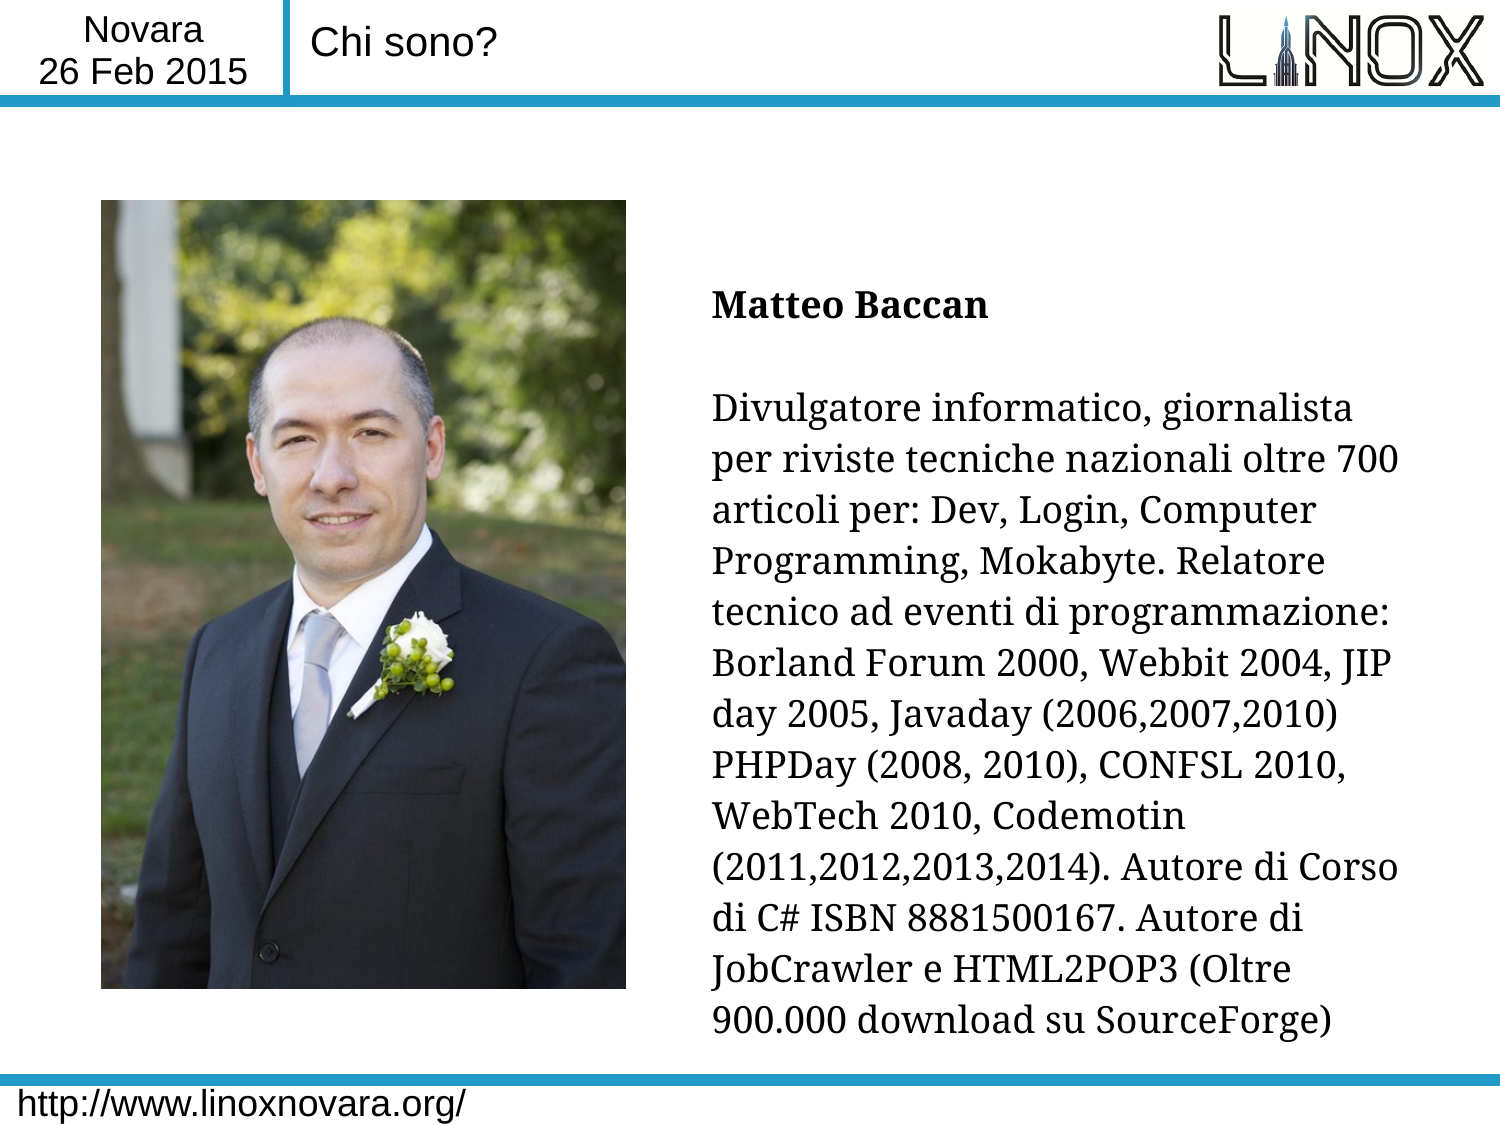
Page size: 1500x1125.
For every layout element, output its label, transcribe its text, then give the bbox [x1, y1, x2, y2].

picture [101, 200, 626, 989]
picture [0, 1074, 1500, 1086]
list Chi sono? [295, 11, 907, 87]
picture [0, 0, 1500, 107]
text_box Matteo Baccan Divulgatore informatico, giornalista per riviste tecniche nazionali oltre 700 articoli per: Dev, Login, Computer Programming, Mokabyte. Relatore tecnico ad eventi di programmazione: Borland Forum 2000, Webbit 2004, JIP day 2005, Javaday (2006,2007,2010) PHPDay (2008, 2010), CONFSL 2010, WebTech 2010, Codemotin (2011,2012,2013,2014). Autore di Corso di C# ISBN 8881500167. Autore di JobCrawler e HTML2POP3 (Oltre 900.000 download su SourceForge) [696, 271, 1430, 910]
